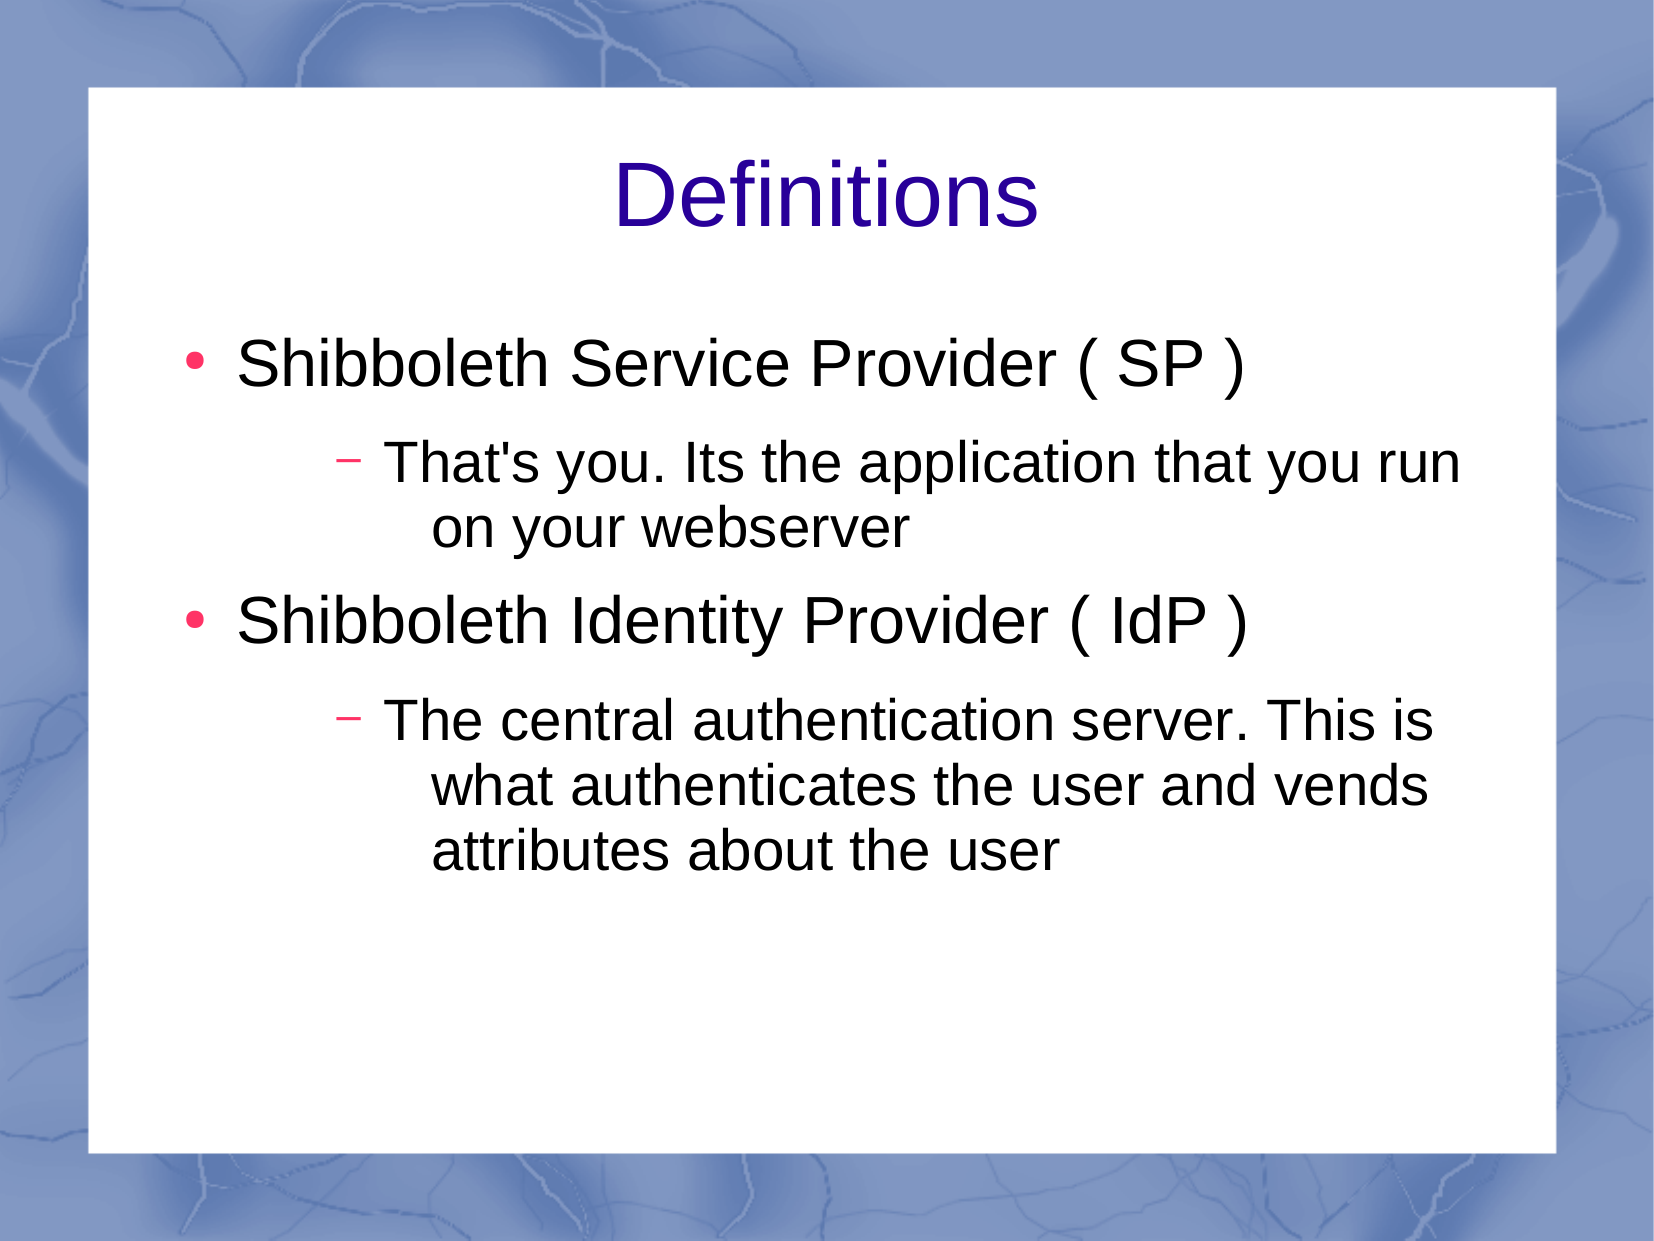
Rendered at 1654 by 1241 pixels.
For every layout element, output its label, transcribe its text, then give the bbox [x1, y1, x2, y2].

picture [0, 0, 1654, 1241]
list Shibboleth Service Provider ( SP ) That's you. Its the application that you run on your webserver Shibboleth Identity Provider ( IdP ) The central authentication server. This is what authenticates the user and vends attributes about the user [147, 325, 1506, 996]
title Definitions [118, 98, 1536, 291]
